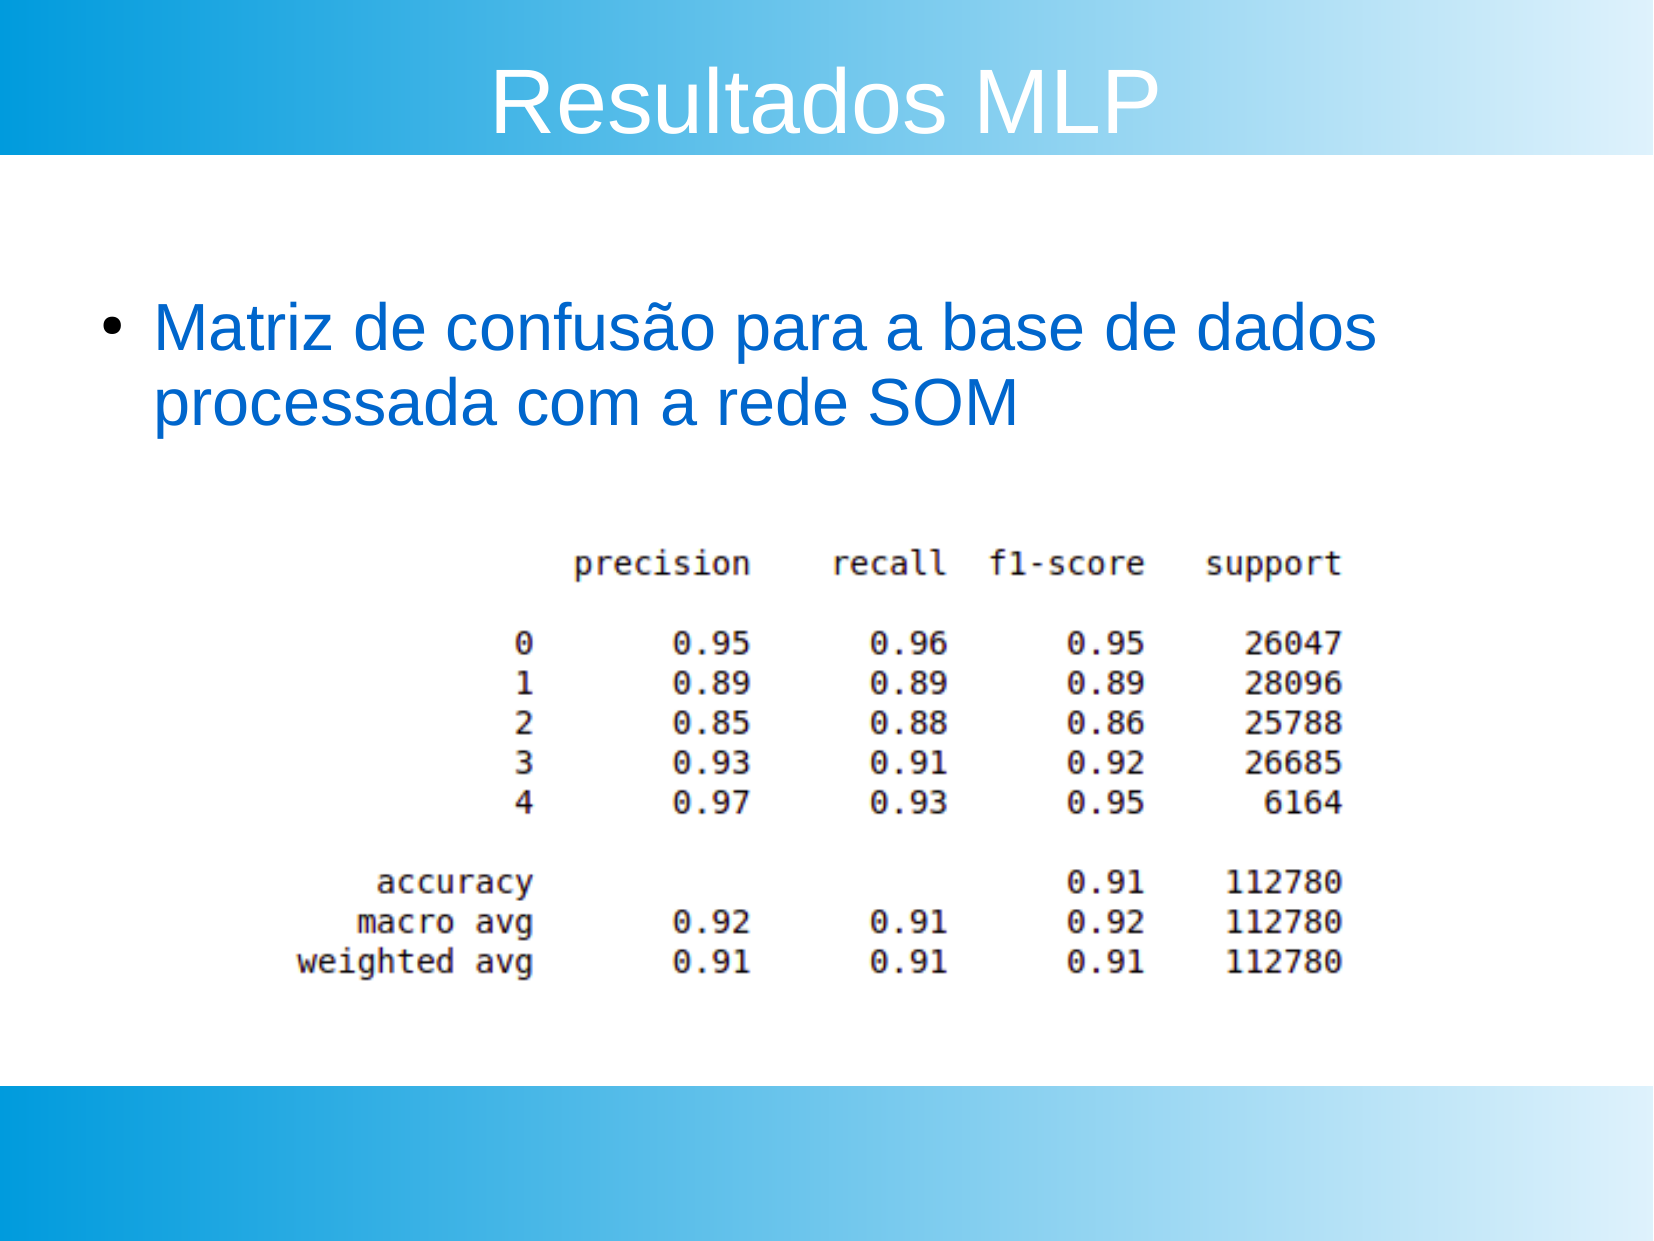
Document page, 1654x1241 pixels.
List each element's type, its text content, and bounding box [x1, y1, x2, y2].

list Matriz de confusão para a base de dados processada com a rede SOM [82, 290, 1571, 1010]
title Resultados MLP [82, 49, 1571, 155]
picture [271, 531, 1359, 1011]
